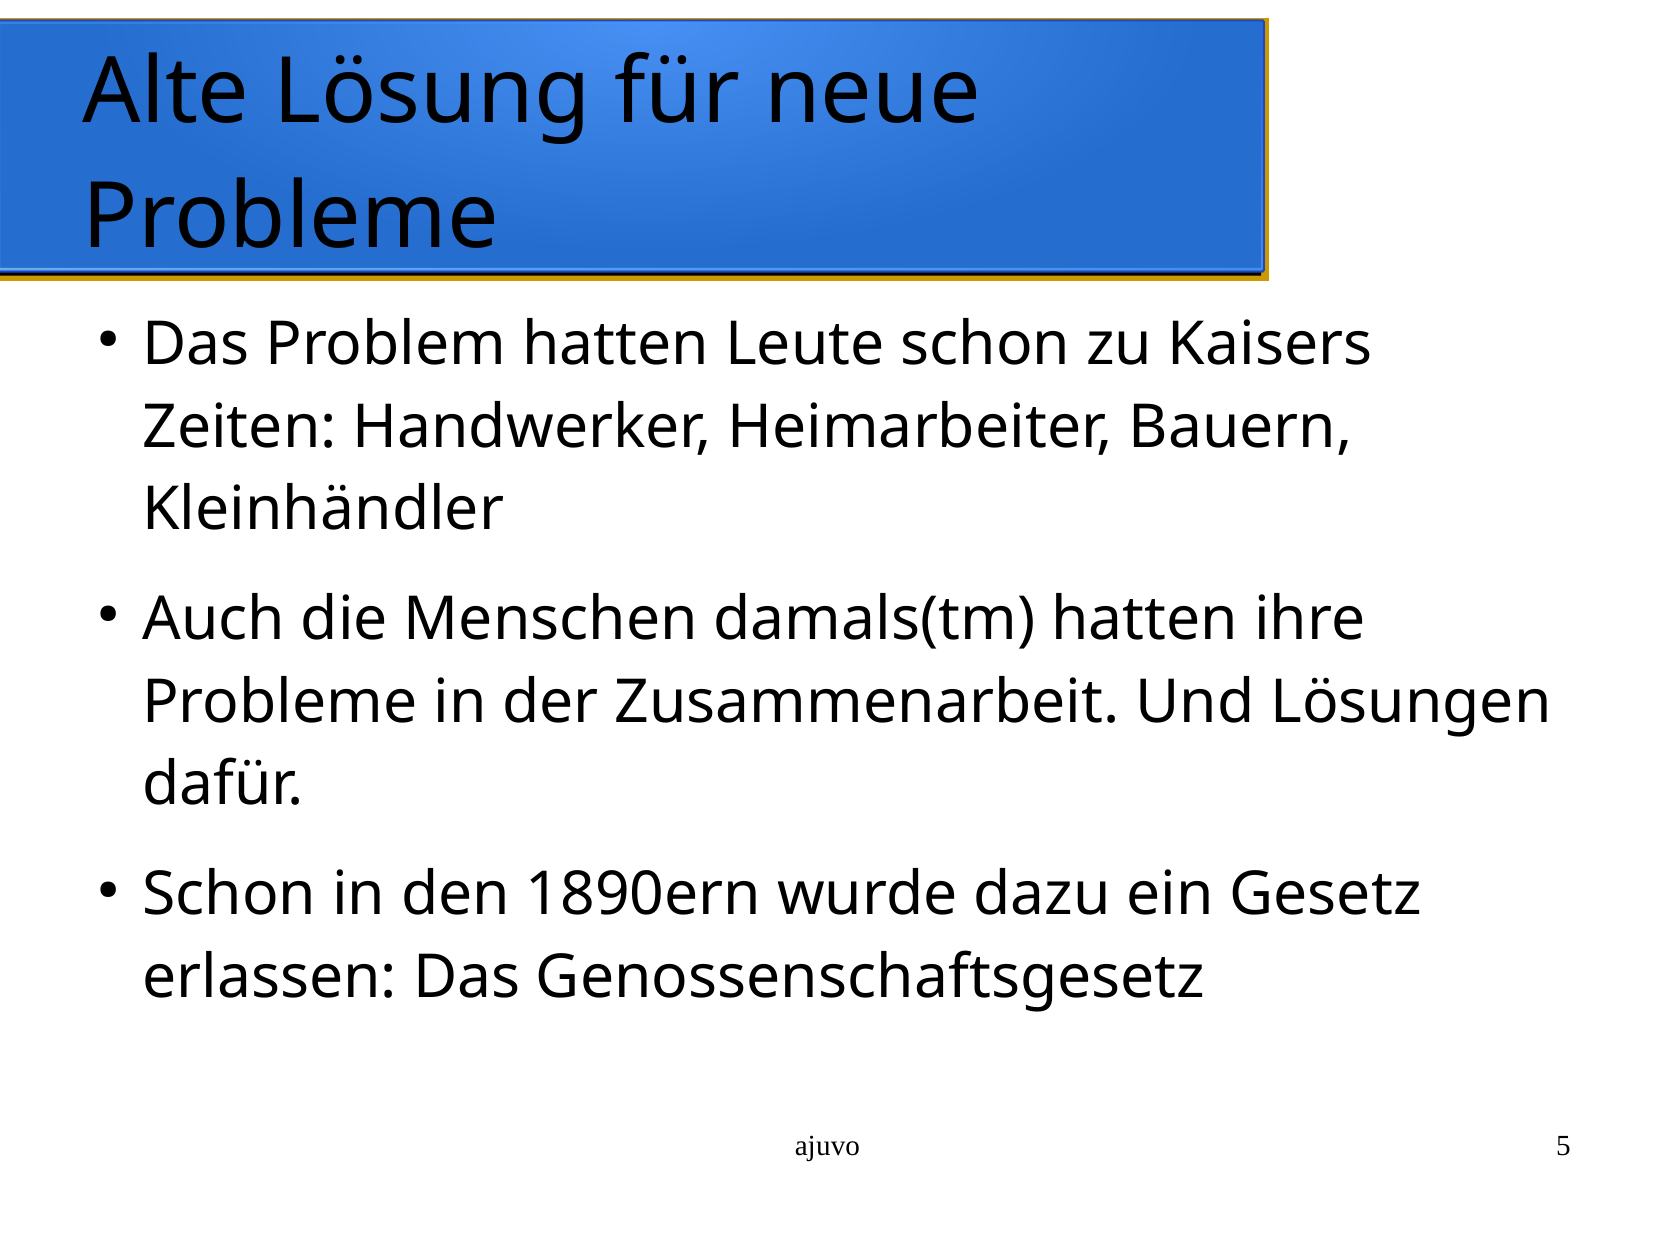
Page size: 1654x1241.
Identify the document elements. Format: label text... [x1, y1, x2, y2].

title Alte Lösung für neue Probleme [82, 31, 1235, 269]
list Das Problem hatten Leute schon zu Kaisers Zeiten: Handwerker, Heimarbeiter, Bauern, Kleinhändler Auch die Menschen damals(tm) hatten ihre Probleme in der Zusammenarbeit. Und Lösungen dafür. Schon in den 1890ern wurde dazu ein Gesetz erlassen: Das Genossenschaftsgesetz [82, 299, 1571, 1019]
